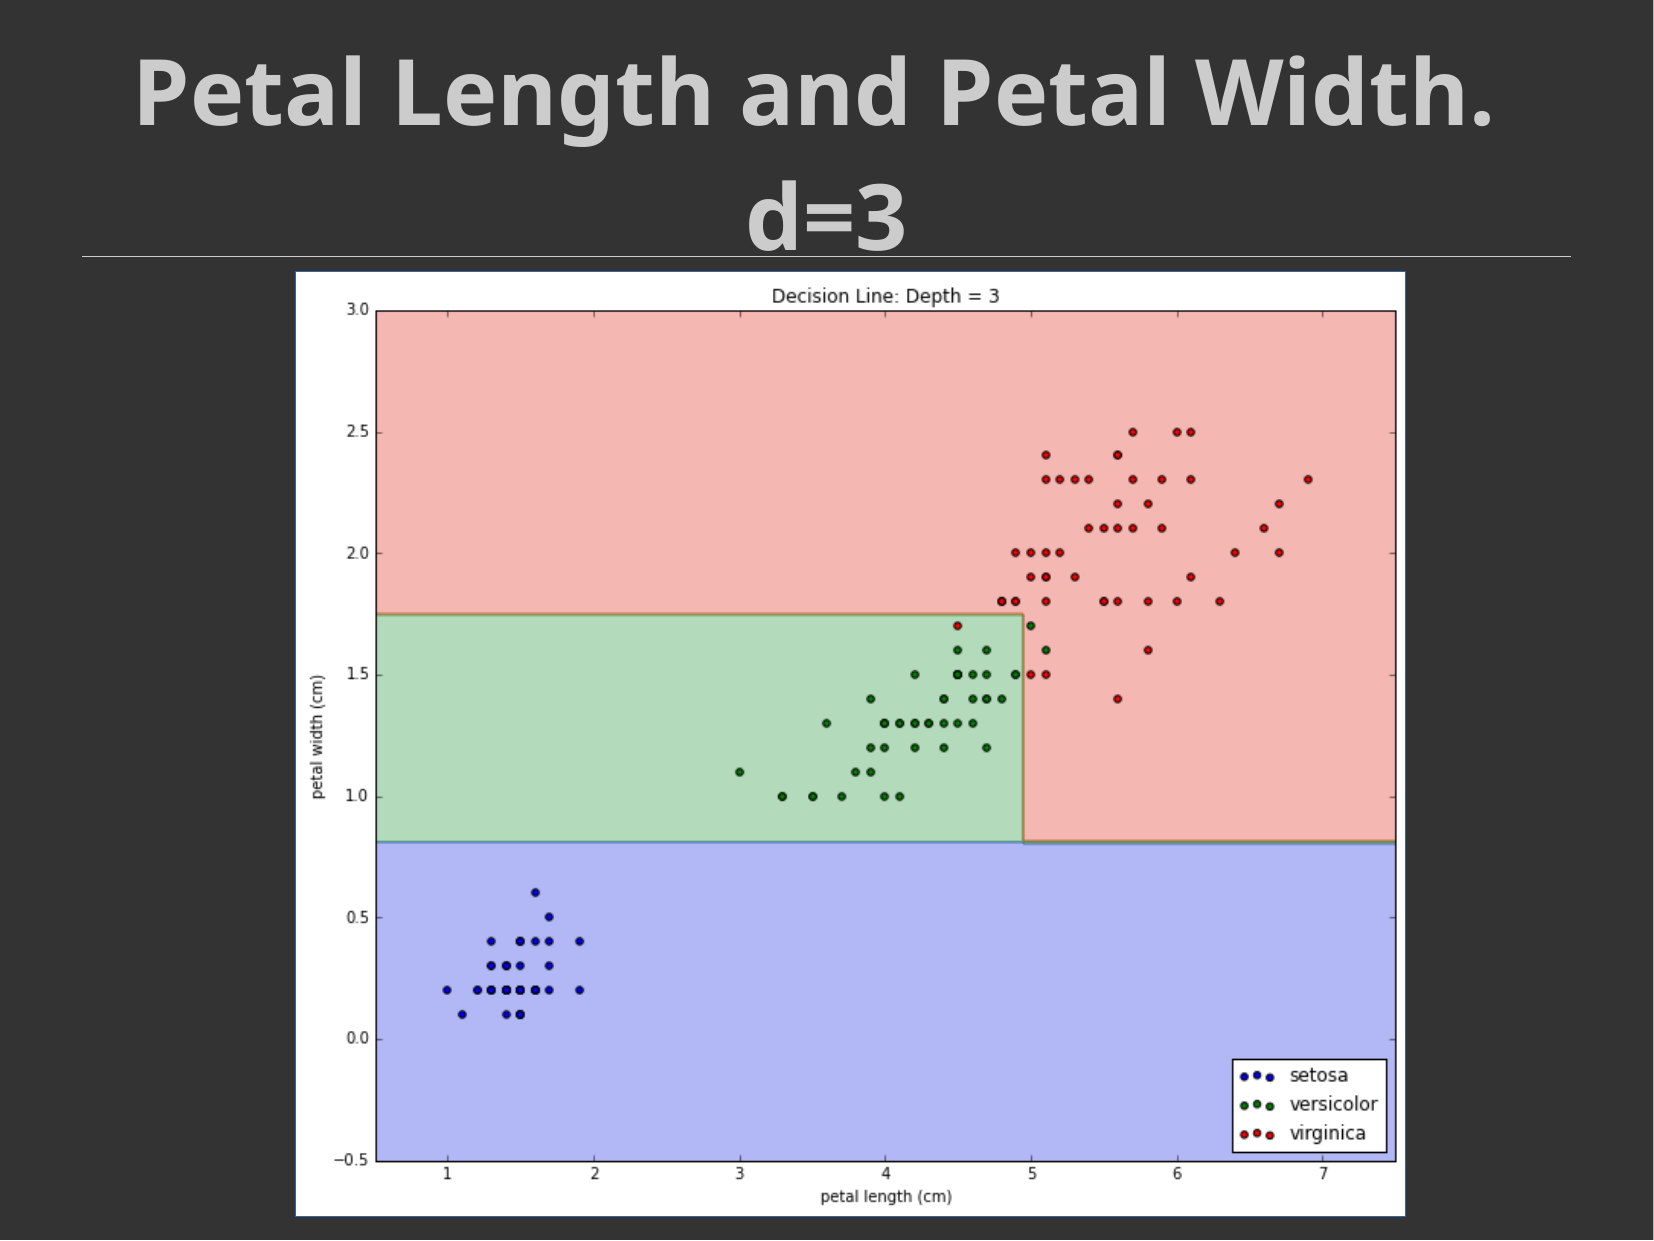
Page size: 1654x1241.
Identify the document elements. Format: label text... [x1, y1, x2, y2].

title Petal Length and Petal Width. d=3 [82, 46, 1571, 260]
picture [301, 277, 1406, 1216]
text_box [295, 271, 1406, 1217]
